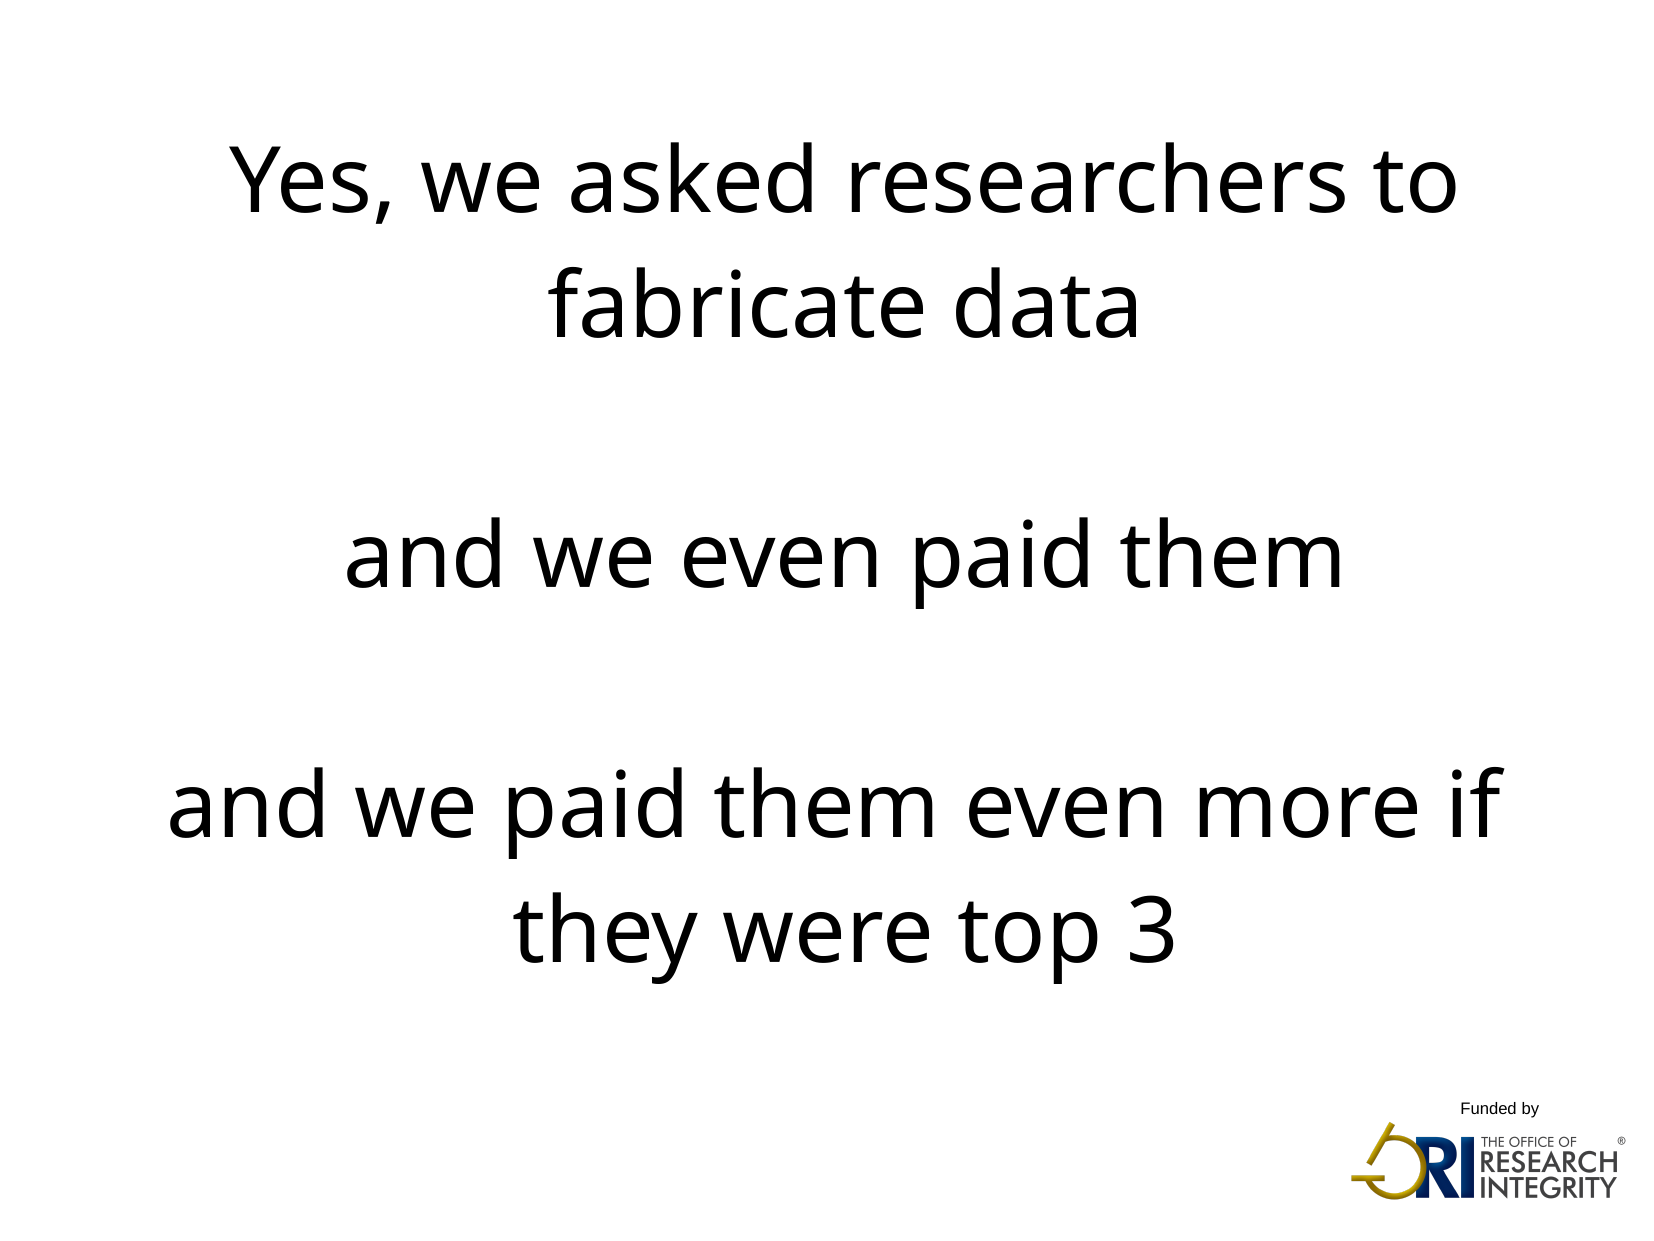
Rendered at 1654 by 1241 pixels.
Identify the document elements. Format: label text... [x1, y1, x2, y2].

picture [1341, 1109, 1636, 1216]
text_box Funded by [1380, 1091, 1621, 1126]
title Yes, we asked researchers to fabricate data and we even paid them and we paid them even more if they were top 3 [101, 165, 1591, 939]
